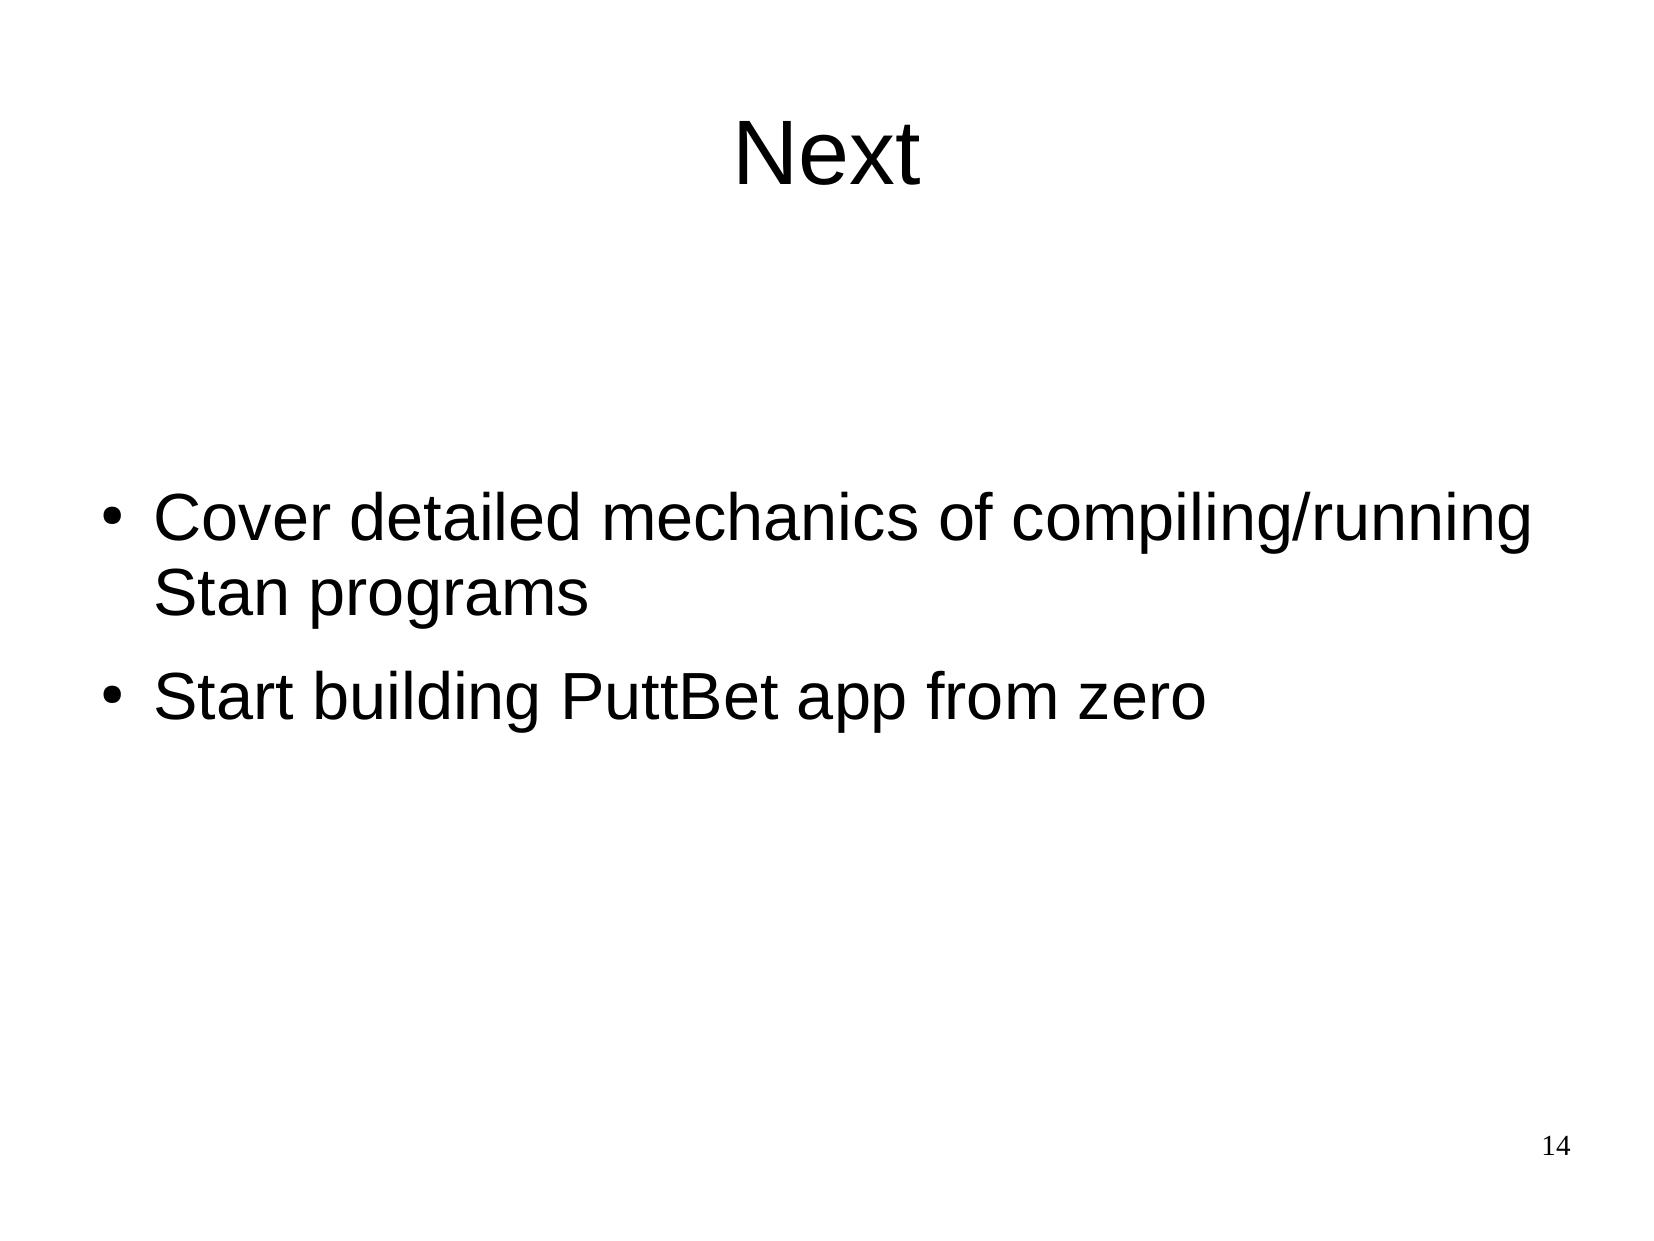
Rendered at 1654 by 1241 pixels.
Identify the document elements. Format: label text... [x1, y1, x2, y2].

title Next [82, 49, 1571, 257]
list Cover detailed mechanics of compiling/running Stan programs Start building PuttBet app from zero [82, 480, 1571, 1109]
